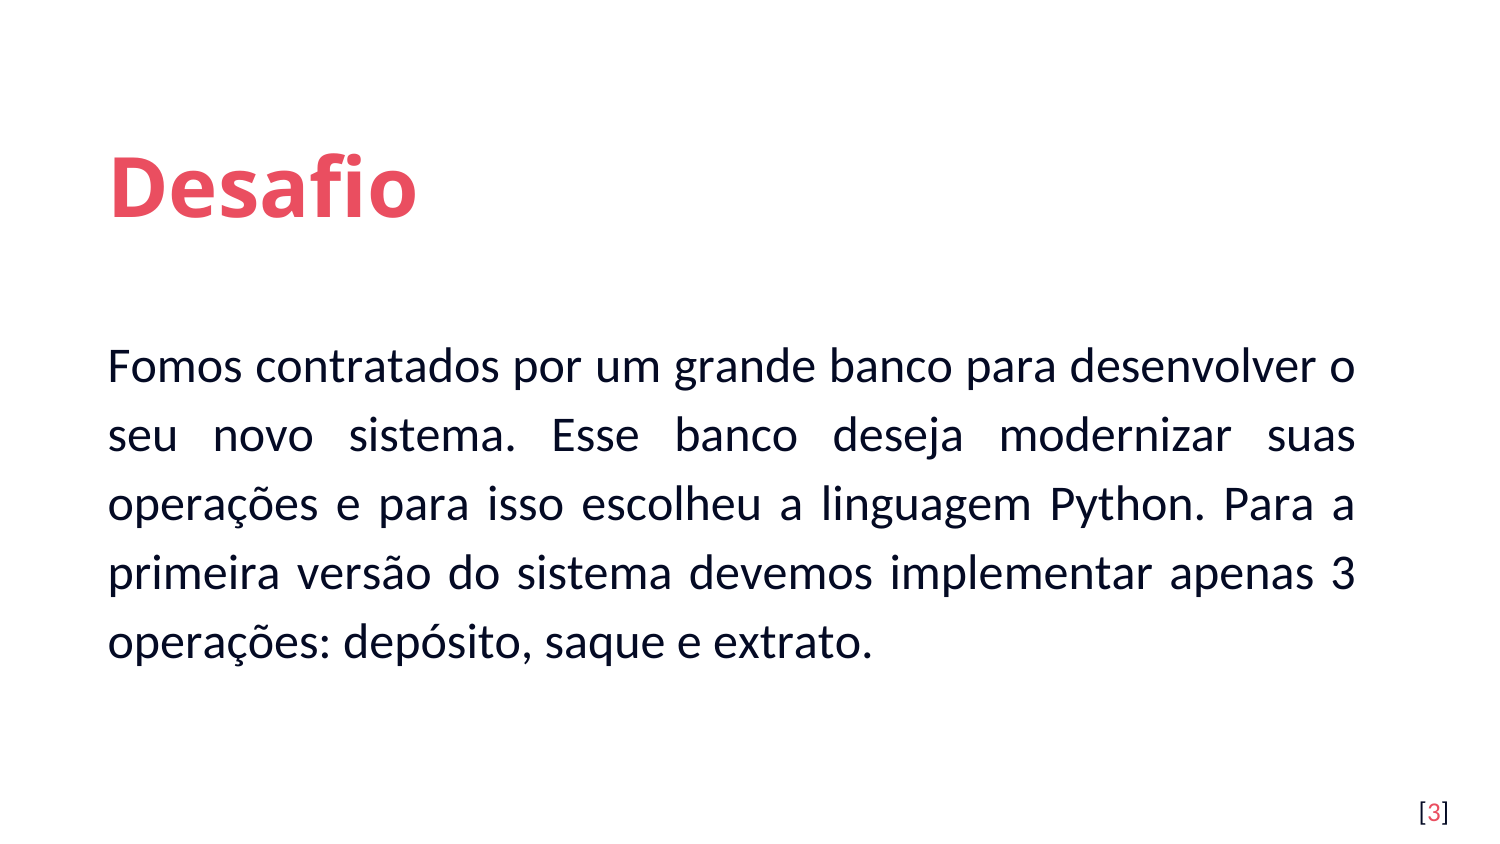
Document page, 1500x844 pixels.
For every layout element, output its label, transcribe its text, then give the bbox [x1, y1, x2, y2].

slide_number [‹#›] [1403, 779, 1494, 844]
text_box Desafio [92, 104, 1408, 243]
text_box Fomos contratados por um grande banco para desenvolver o seu novo sistema. Esse banco deseja modernizar suas operações e para isso escolheu a linguagem Python. Para a primeira versão do sistema devemos implementar apenas 3 operações: depósito, saque e extrato. [92, 243, 1408, 749]
